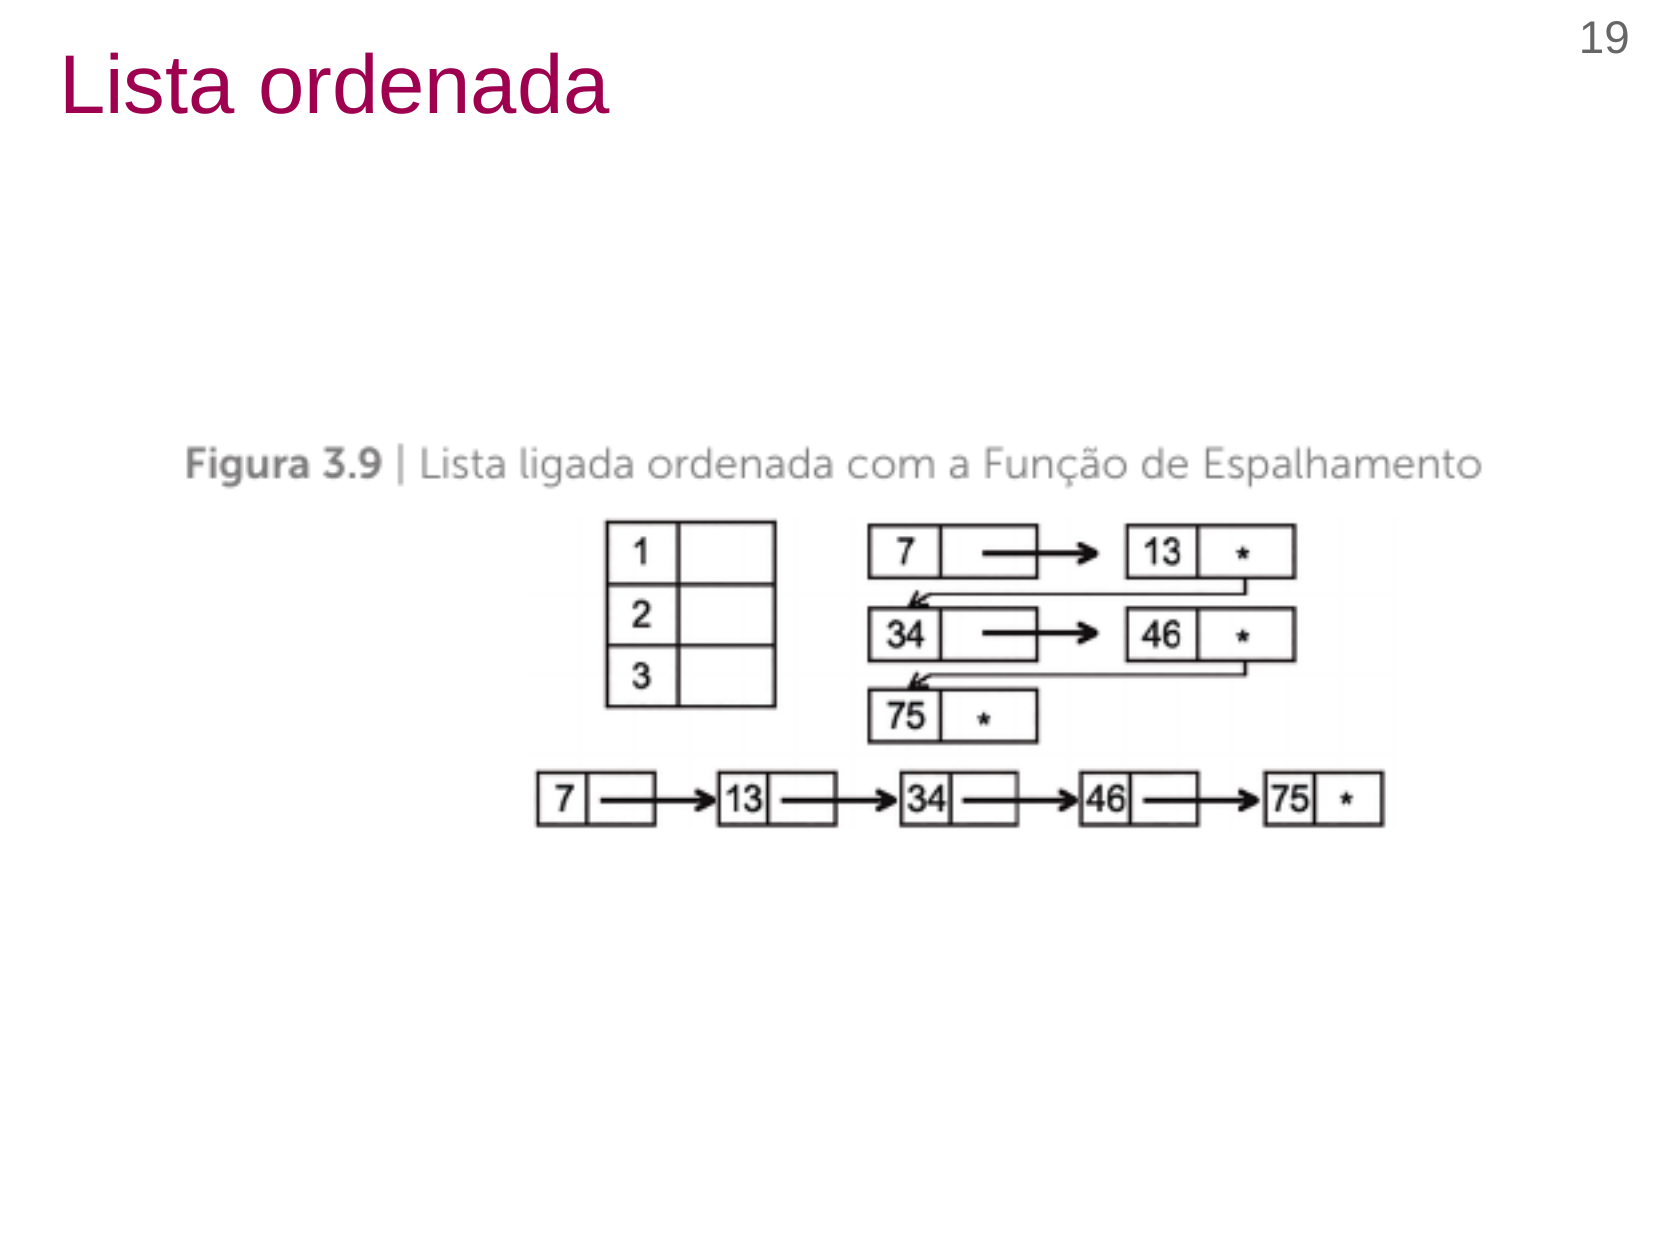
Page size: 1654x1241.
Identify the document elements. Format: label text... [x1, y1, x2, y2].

title Lista ordenada [59, 29, 1595, 148]
picture [180, 431, 1506, 847]
